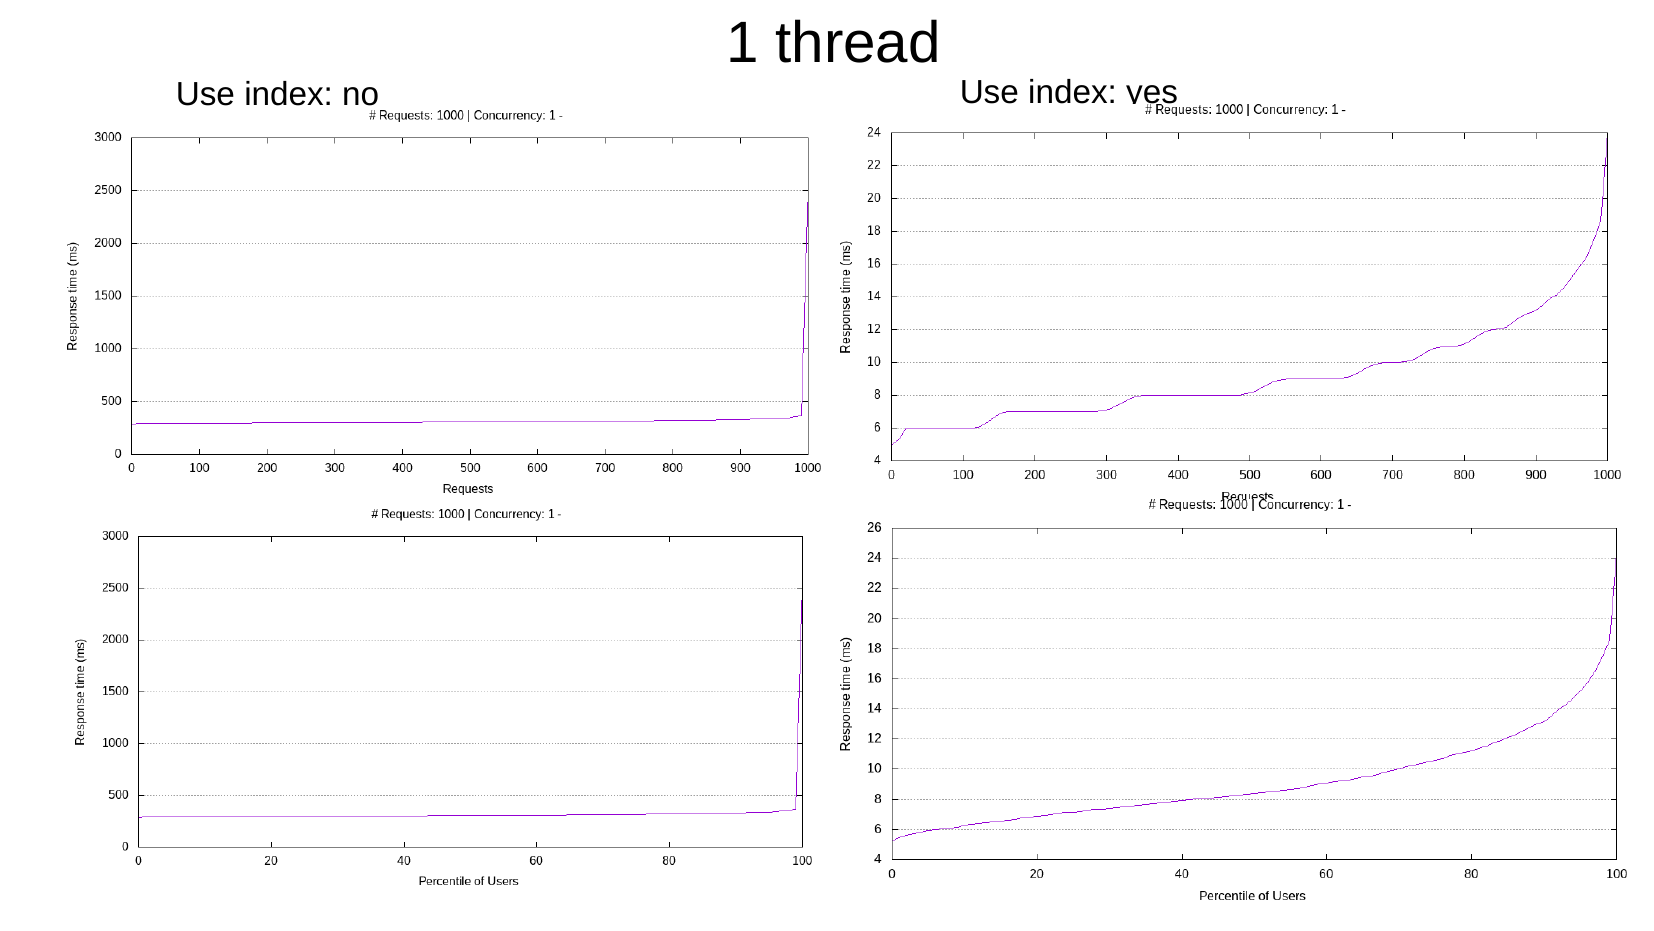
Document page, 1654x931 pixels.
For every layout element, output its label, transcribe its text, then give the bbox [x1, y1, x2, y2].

picture [75, 509, 812, 886]
picture [840, 104, 1627, 901]
picture [67, 110, 821, 496]
list Use index: no [105, 75, 503, 110]
text_box Use index: yes [945, 66, 1264, 104]
title 1 thread [90, 0, 1579, 121]
